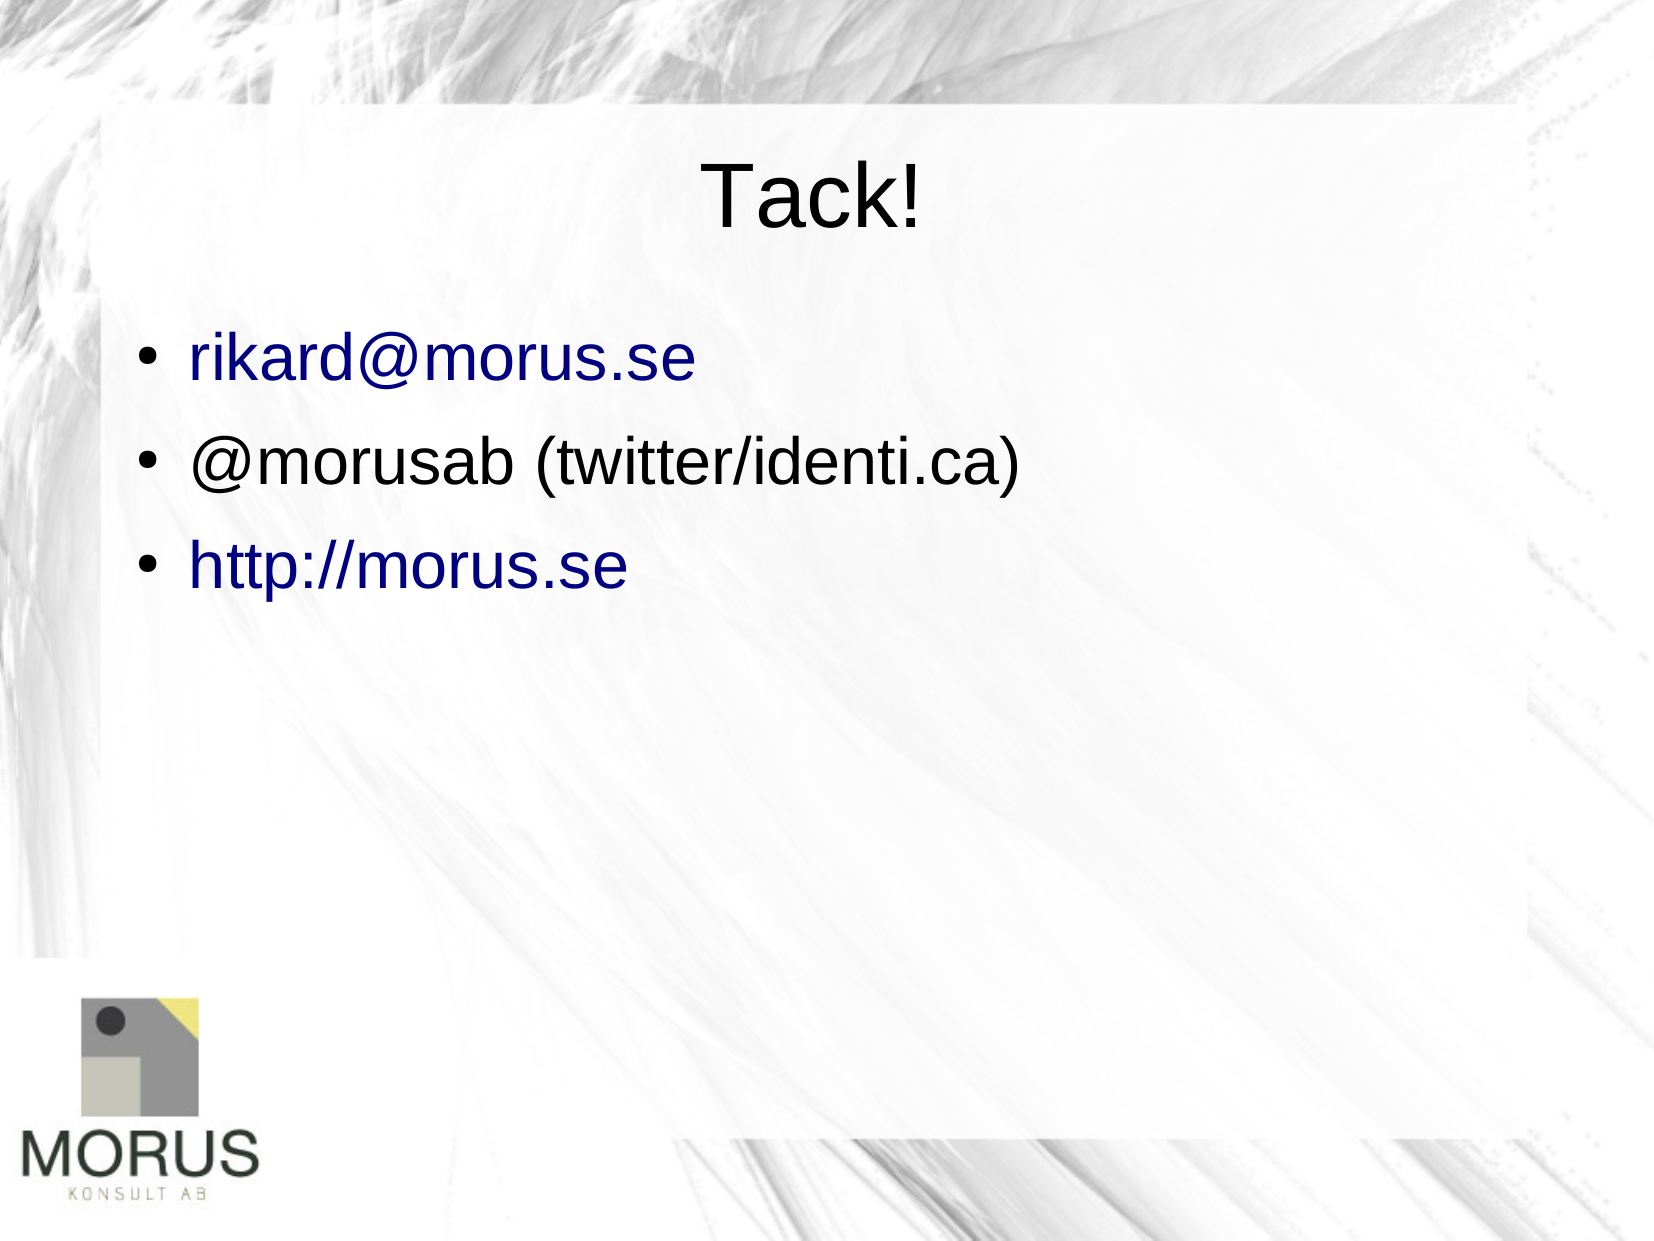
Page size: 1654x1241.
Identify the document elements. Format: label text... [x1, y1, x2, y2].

list rikard@morus.se @morusab (twitter/identi.ca) http://morus.se [118, 319, 1571, 1040]
picture [0, 0, 1654, 1241]
title Tack! [118, 112, 1506, 281]
